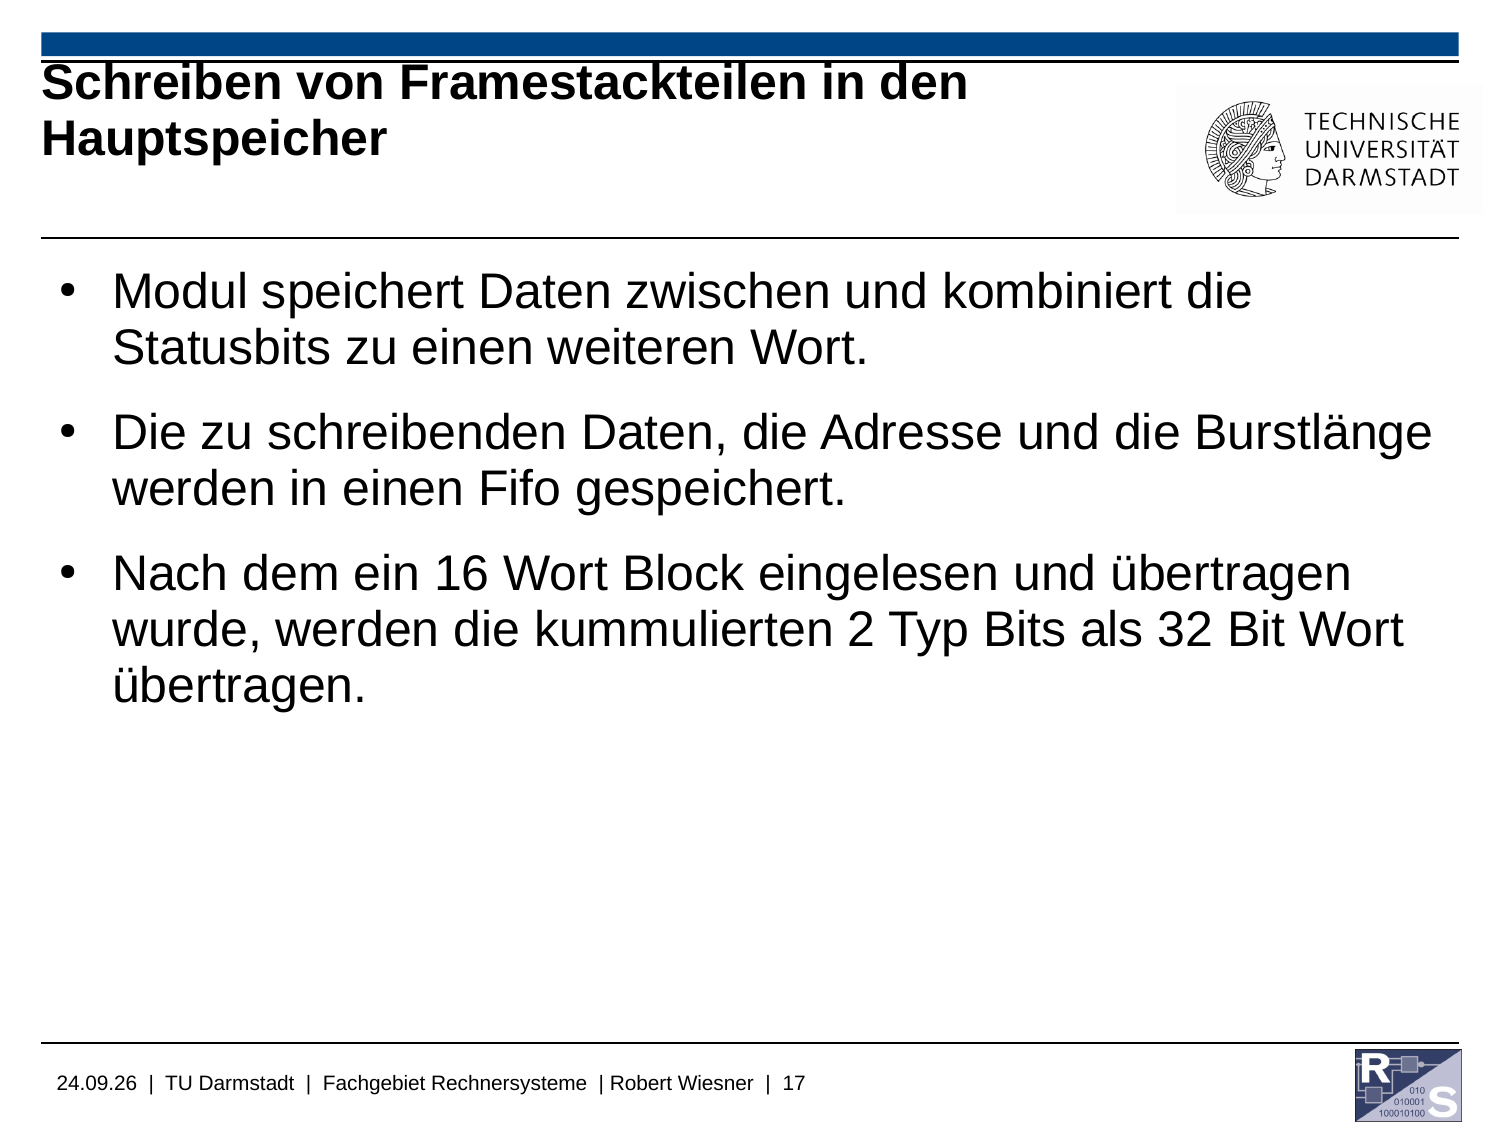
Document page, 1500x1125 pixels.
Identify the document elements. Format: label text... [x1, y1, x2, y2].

title Schreiben von Framestackteilen in den Hauptspeicher [41, 35, 1131, 186]
picture [1355, 1049, 1462, 1122]
list Modul speichert Daten zwischen und kombiniert die Statusbits zu einen weiteren Wort. Die zu schreibenden Daten, die Adresse und die Burstlänge werden in einen Fifo gespeichert. Nach dem ein 16 Wort Block eingelesen und übertragen wurde, werden die kummulierten 2 Typ Bits als 32 Bit Wort übertragen. [41, 263, 1455, 1032]
